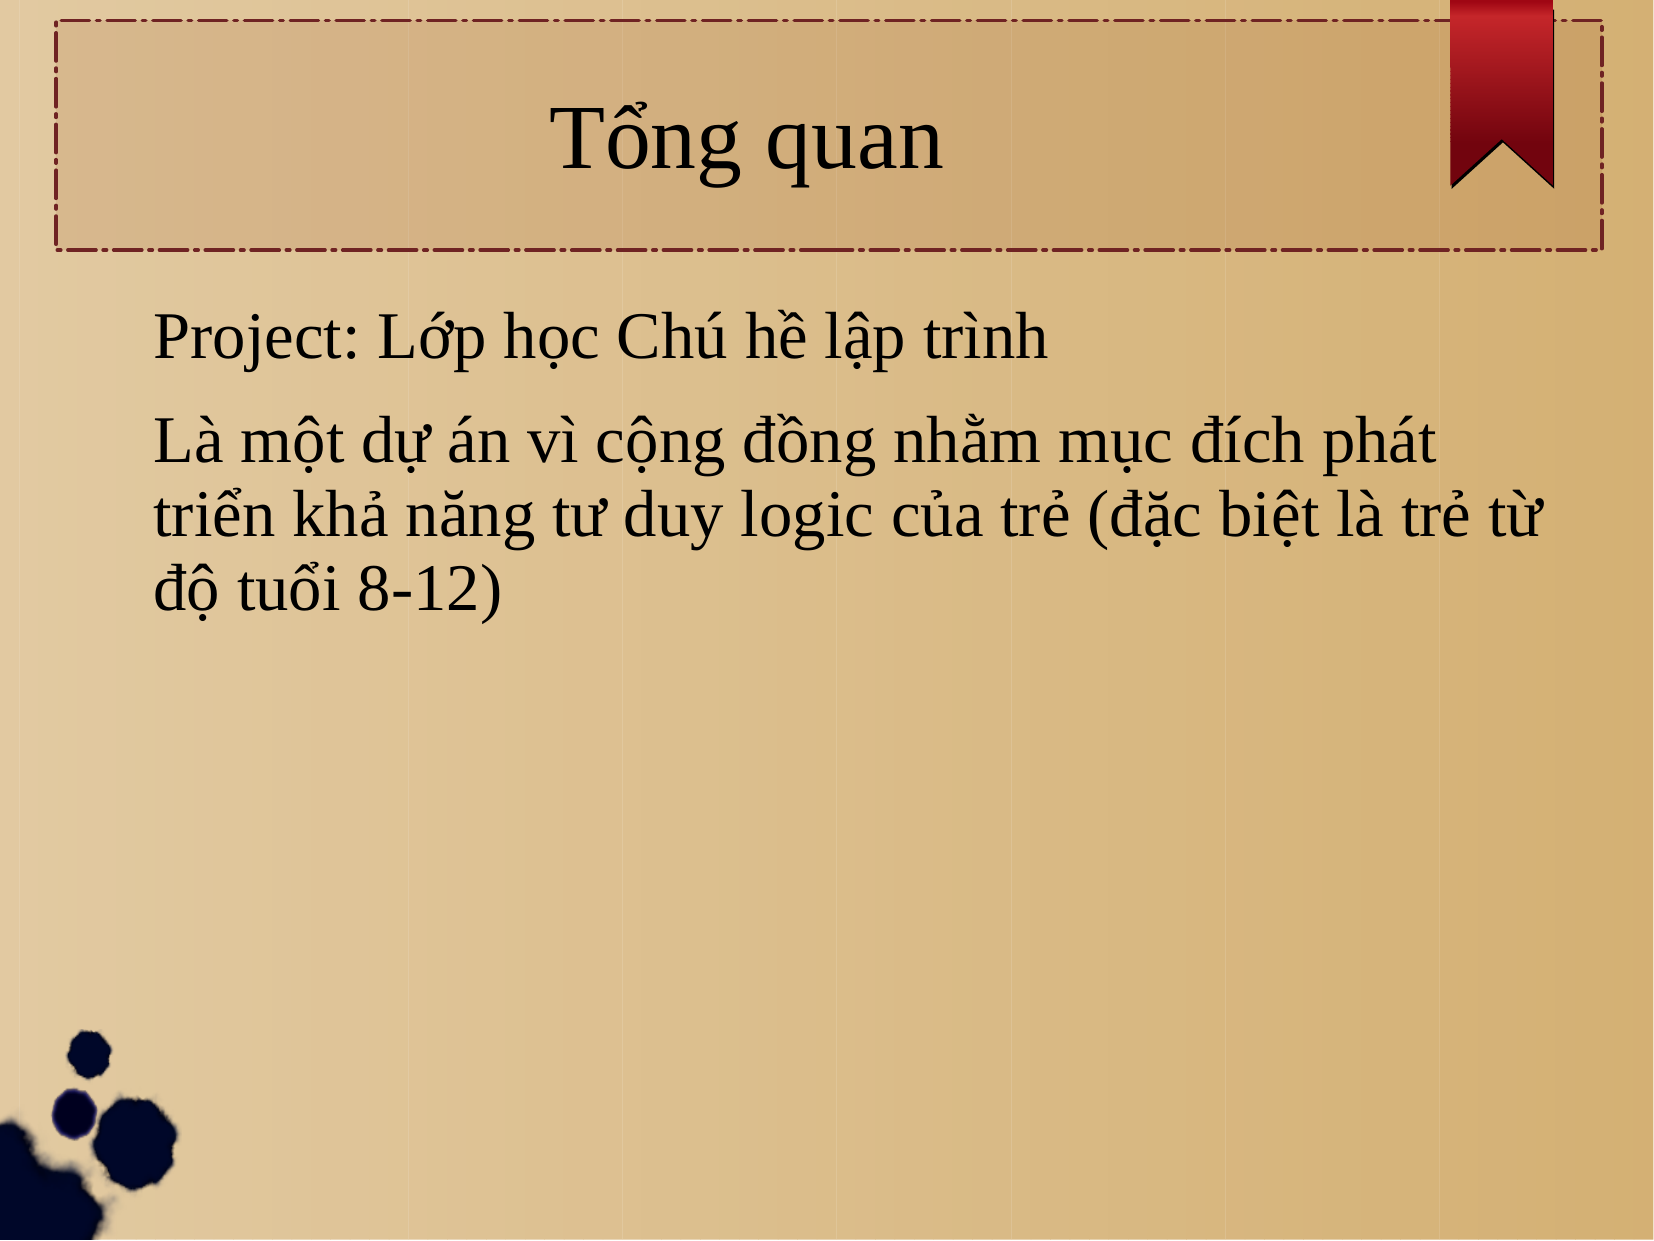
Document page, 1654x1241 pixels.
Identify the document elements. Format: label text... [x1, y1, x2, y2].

title Tổng quan [82, 47, 1412, 229]
list Project: Lớp học Chú hề lập trình Là một dự án vì cộng đồng nhằm mục đích phát triển khả năng tư duy logic của trẻ (đặc biệt là trẻ từ độ tuổi 8-12) [82, 299, 1571, 1019]
